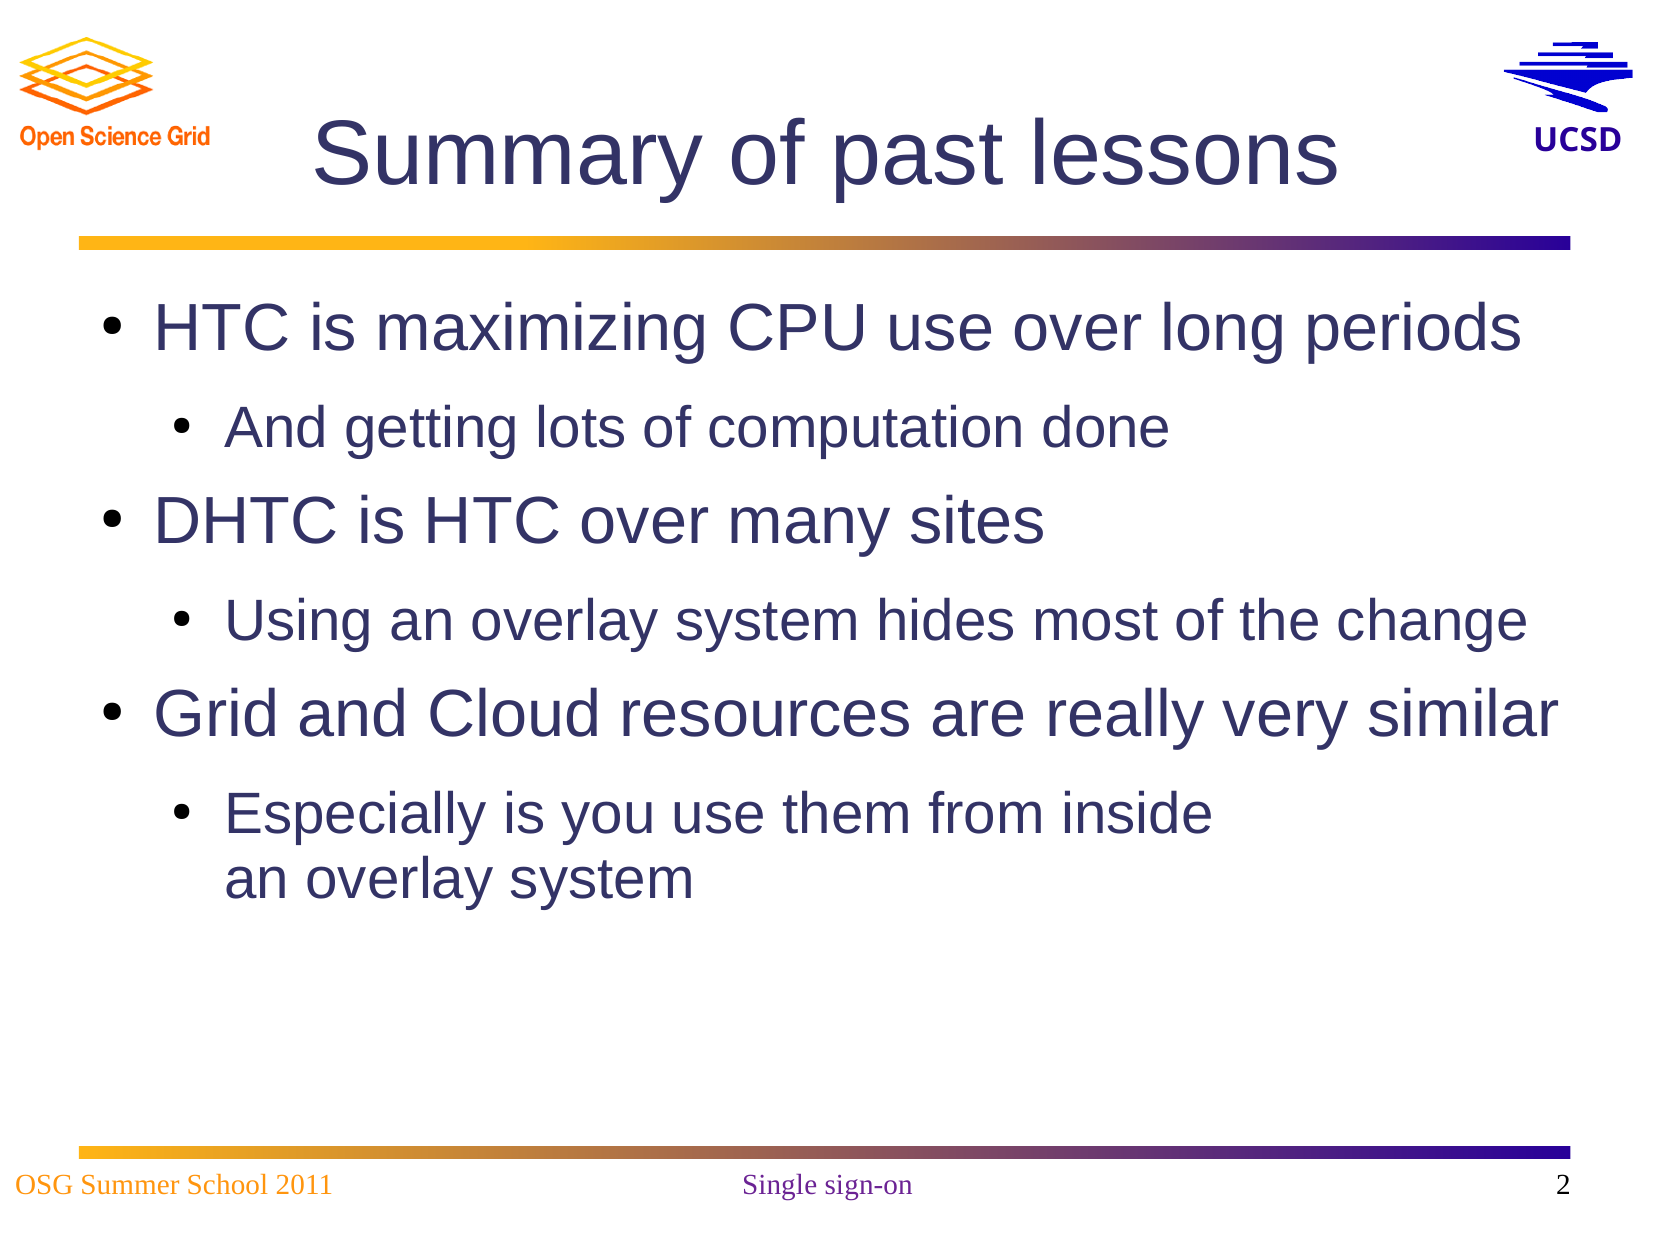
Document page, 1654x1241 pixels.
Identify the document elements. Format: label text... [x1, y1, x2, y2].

title Summary of past lessons [82, 49, 1571, 257]
picture [0, 14, 229, 167]
picture [1495, 42, 1637, 118]
list HTC is maximizing CPU use over long periods And getting lots of computation done DHTC is HTC over many sites Using an overlay system hides most of the change Grid and Cloud resources are really very similar Especially is you use them from inside an overlay system [82, 290, 1571, 1109]
